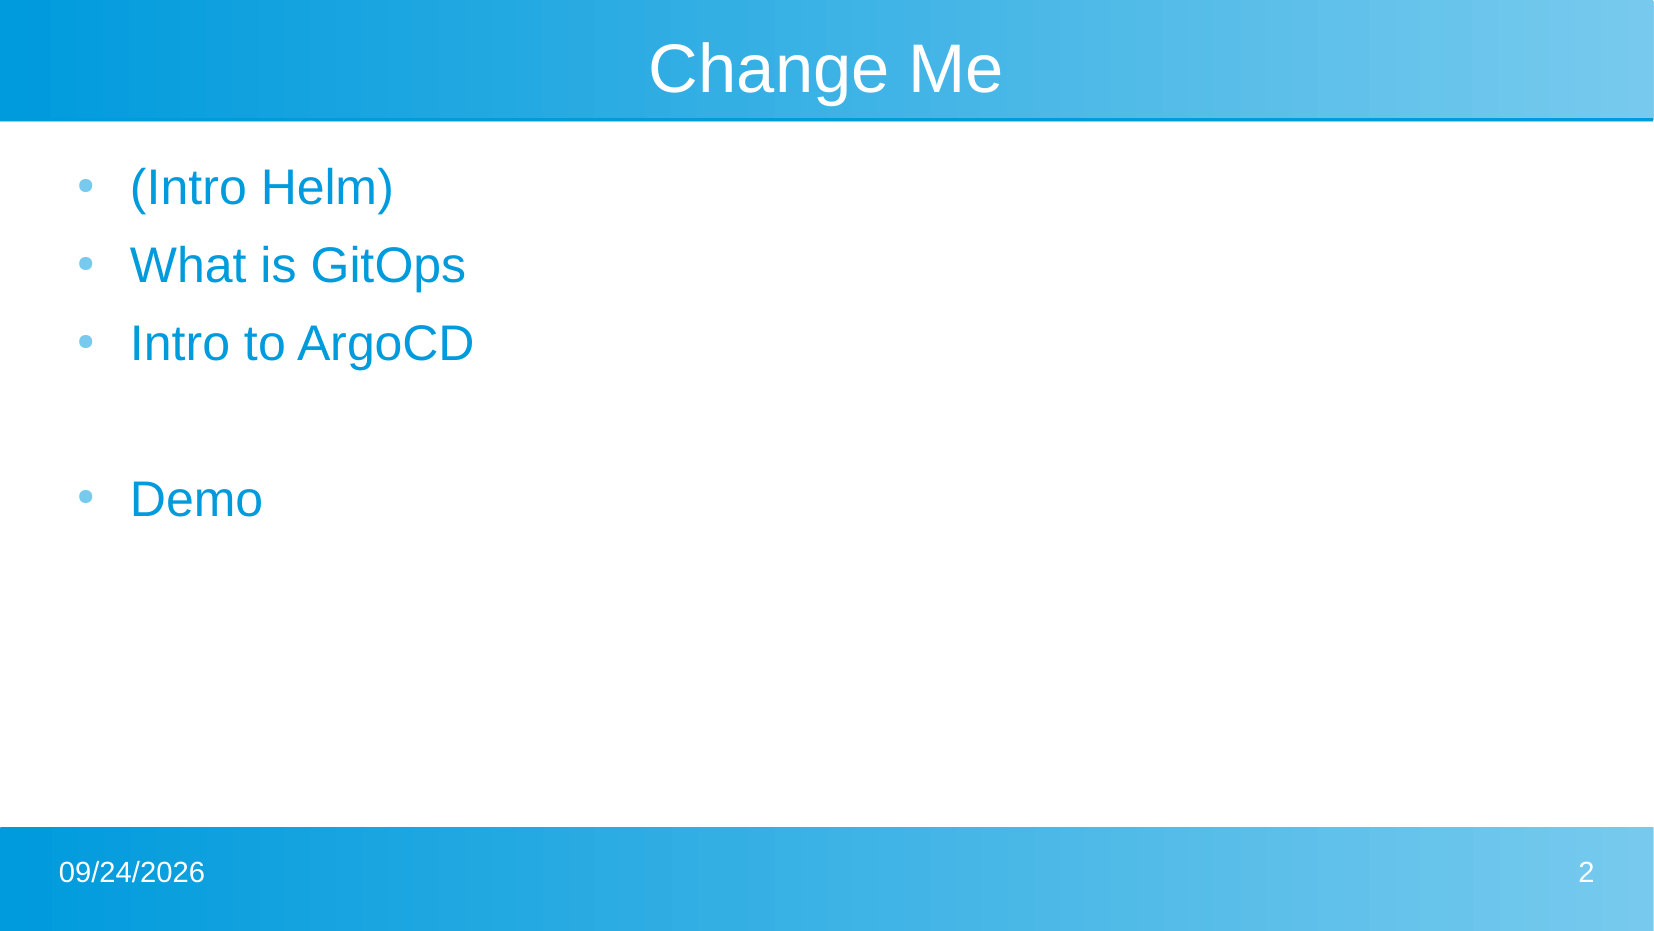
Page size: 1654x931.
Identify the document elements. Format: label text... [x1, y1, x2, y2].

list (Intro Helm) What is GitOps Intro to ArgoCD Demo [59, 159, 1595, 751]
title Change Me [59, 29, 1595, 108]
